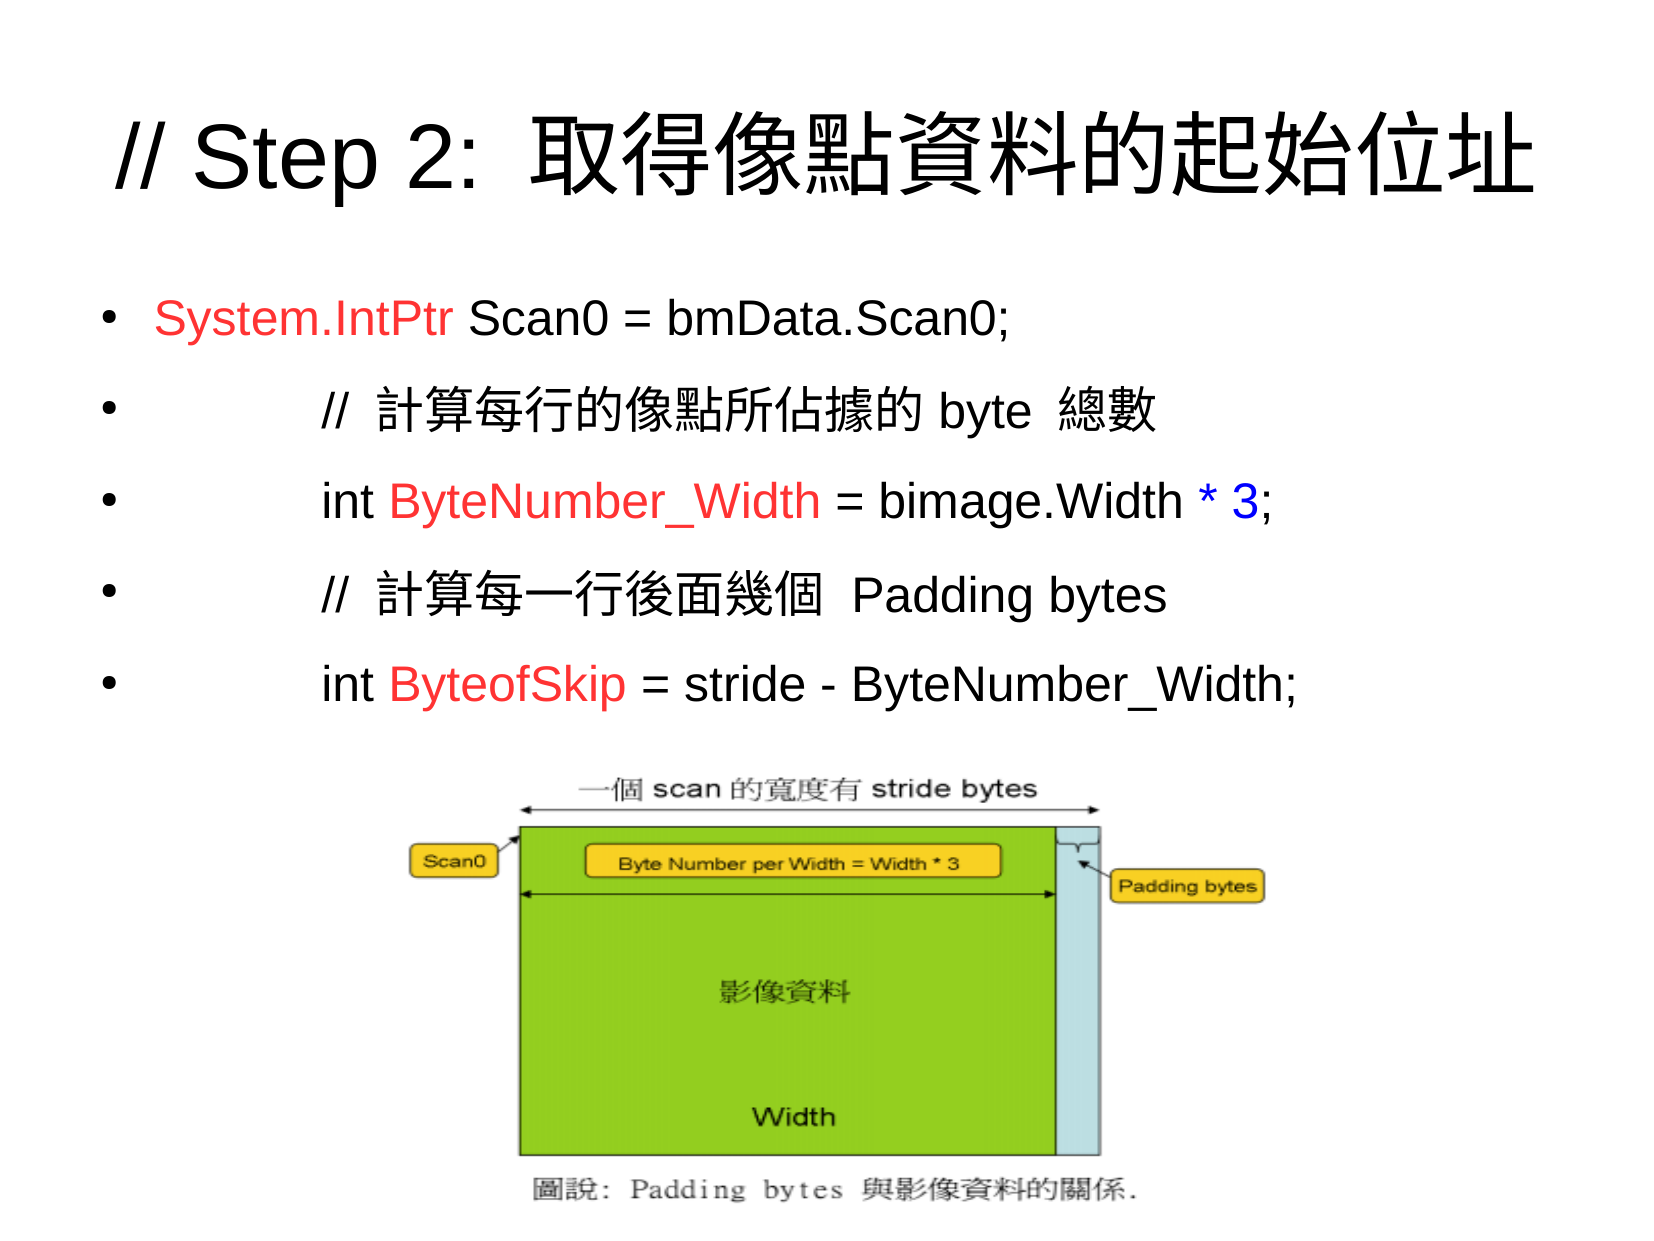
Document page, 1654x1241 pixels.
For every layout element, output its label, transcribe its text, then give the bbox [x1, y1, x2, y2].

list System.IntPtr Scan0 = bmData.Scan0; // 計算每行的像點所佔據的byte 總數 int ByteNumber_Width = bimage.Width * 3; // 計算每一行後面幾個 Padding bytes int ByteofSkip = stride - ByteNumber_Width; [82, 290, 1571, 1109]
picture [383, 767, 1329, 1211]
title // Step 2: 取得像點資料的起始位址 [82, 49, 1571, 257]
